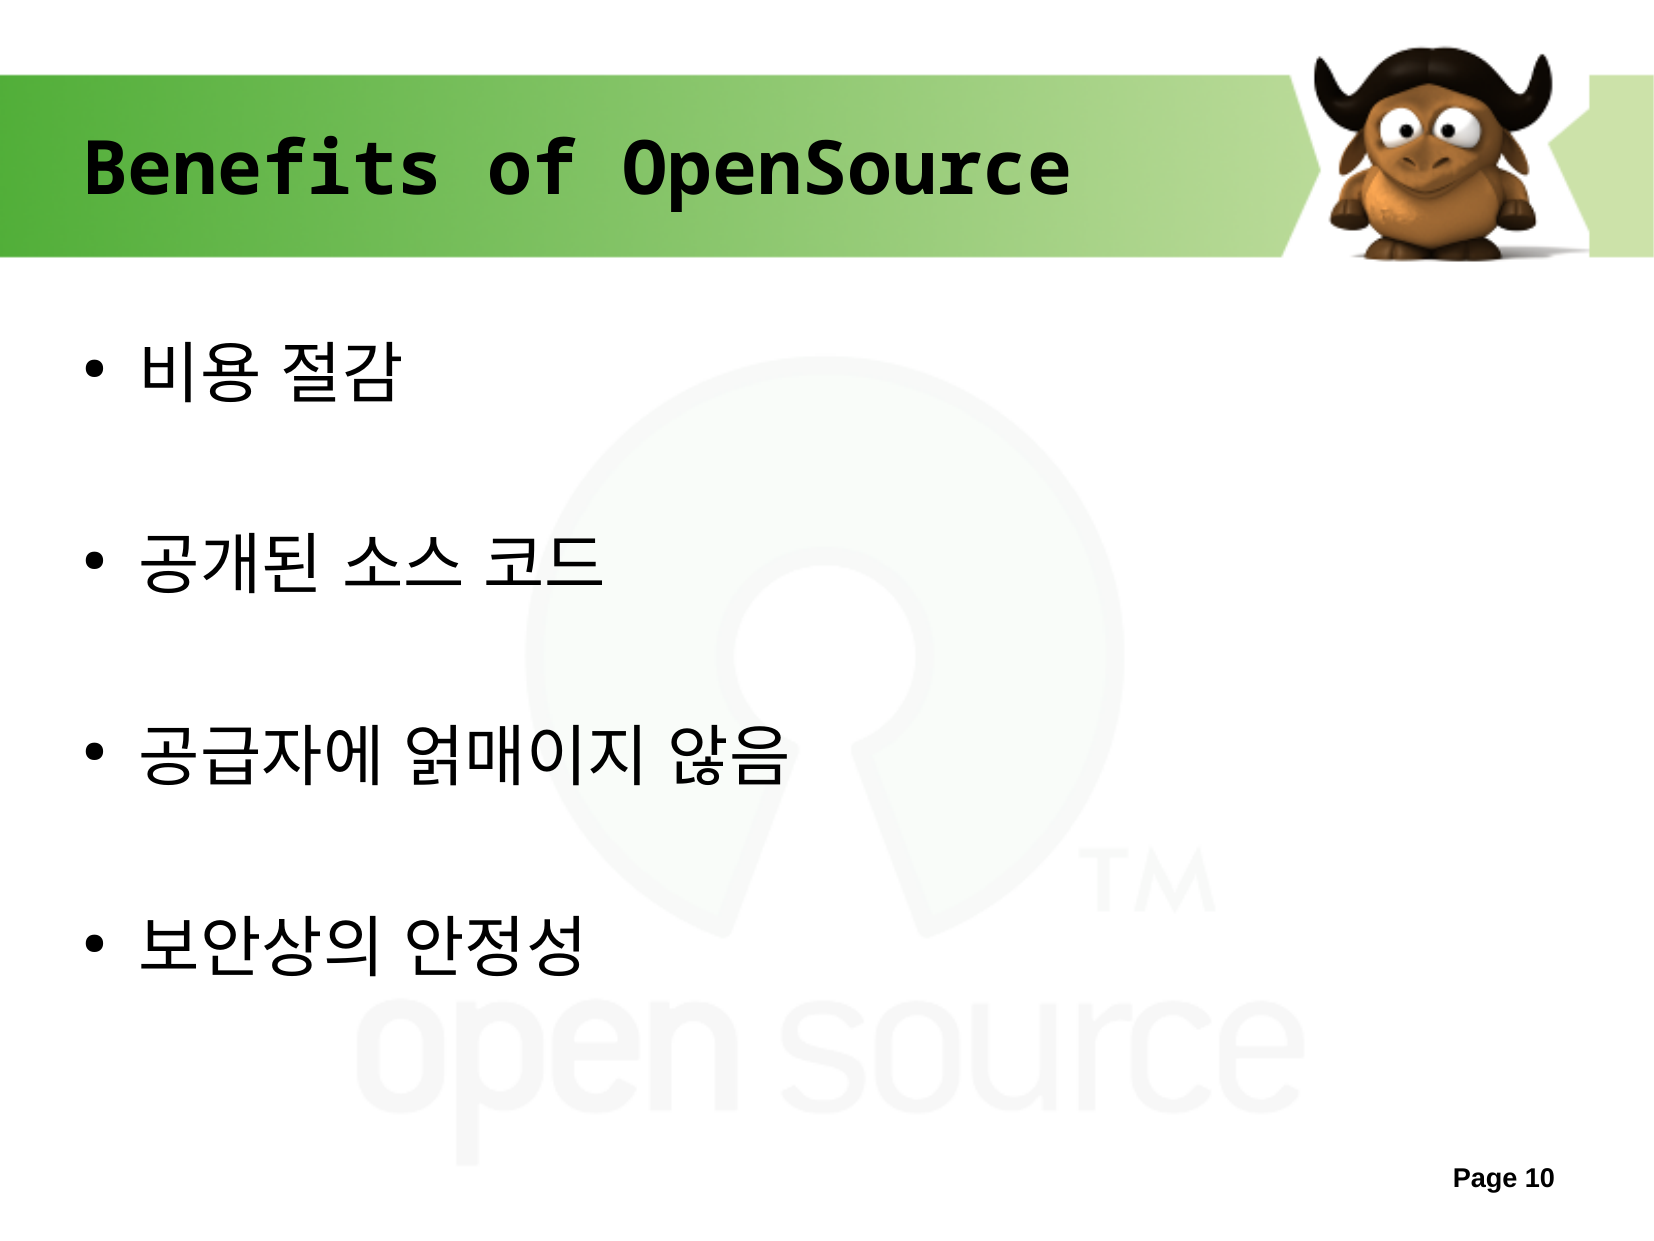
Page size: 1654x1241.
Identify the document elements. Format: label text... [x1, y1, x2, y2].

list 비용 절감 공개된 소스 코드 공급자에 얽매이지 않음 보안상의 안정성 [82, 330, 1571, 1134]
title Benefits of OpenSource [82, 61, 1571, 269]
picture [0, 0, 1654, 1241]
